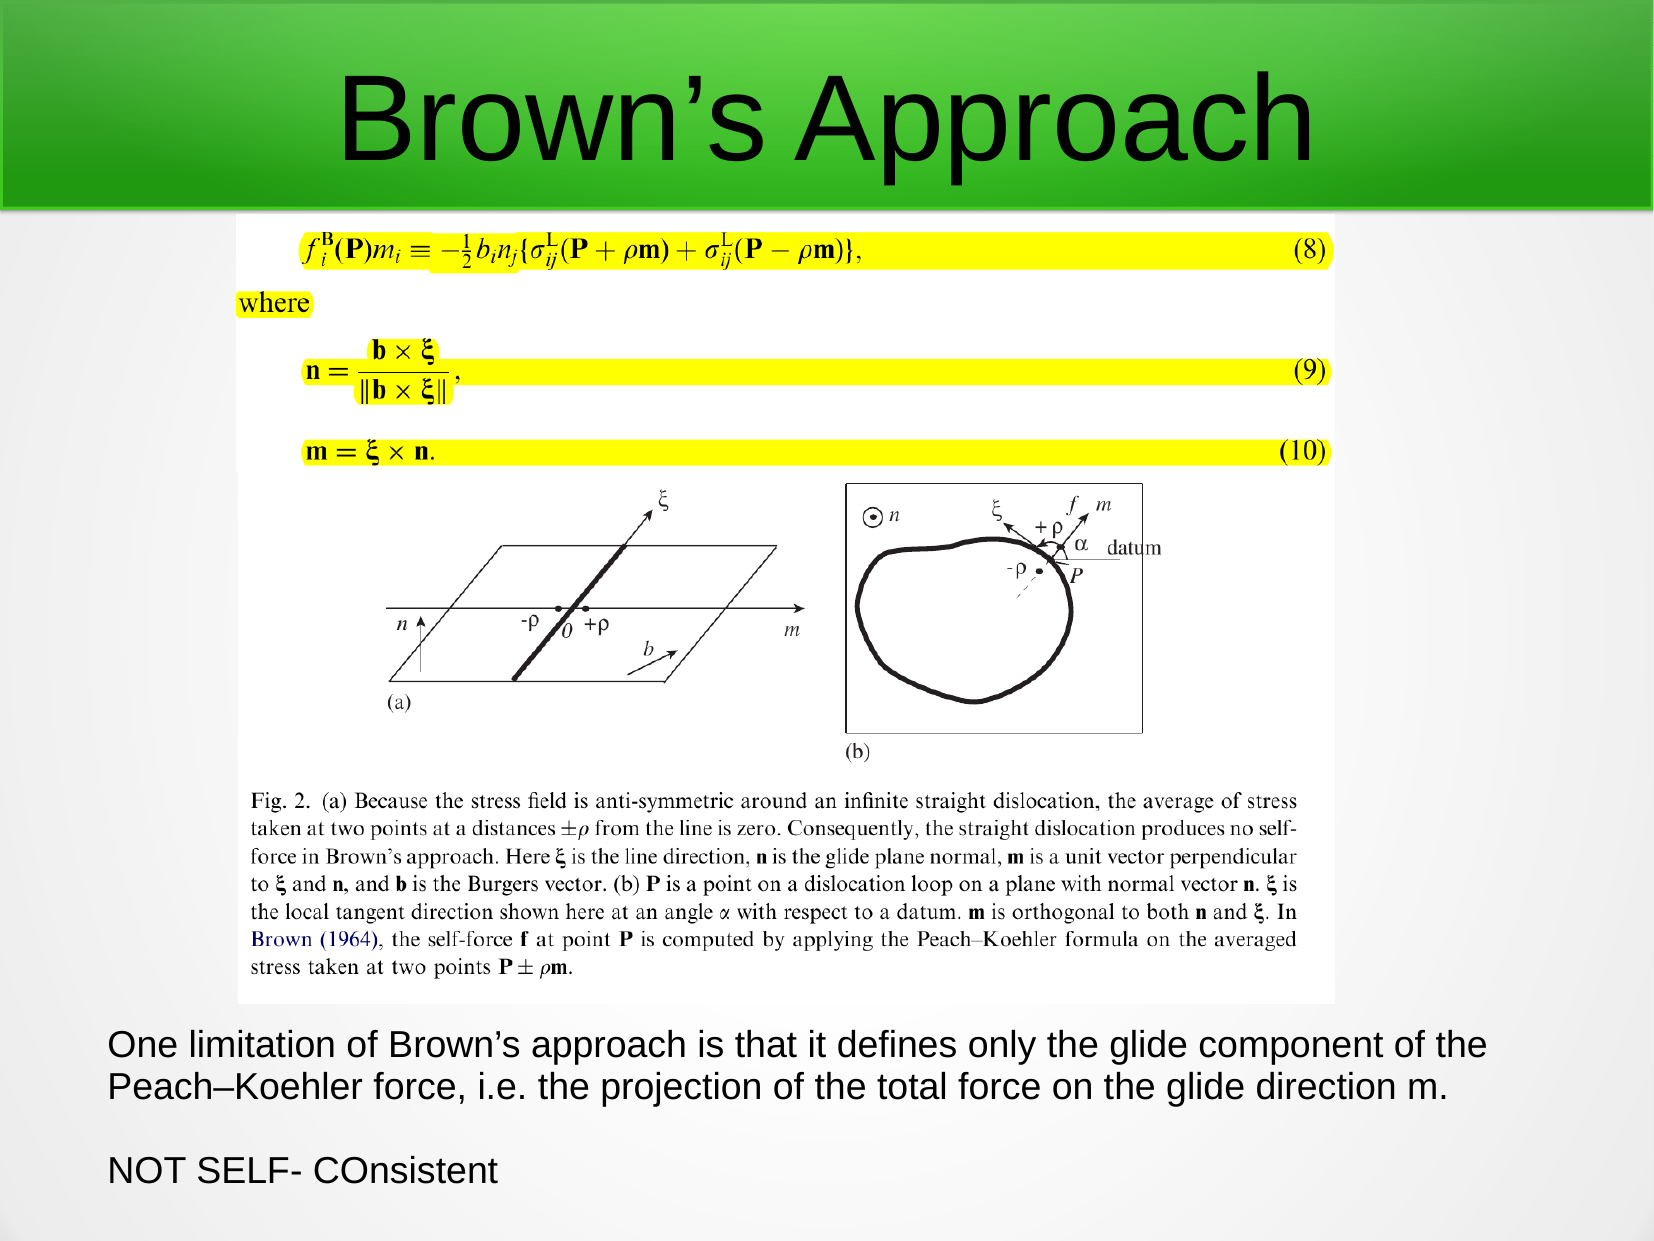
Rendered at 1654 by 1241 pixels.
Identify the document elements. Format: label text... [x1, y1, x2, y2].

picture [236, 214, 1335, 1004]
text_box One limitation of Brown’s approach is that it defines only the glide component of the Peach–Koehler force, i.e. the projection of the total force on the glide direction m. NOT SELF- COnsistent [92, 1015, 1571, 1199]
title Brown’s Approach [82, 47, 1571, 189]
